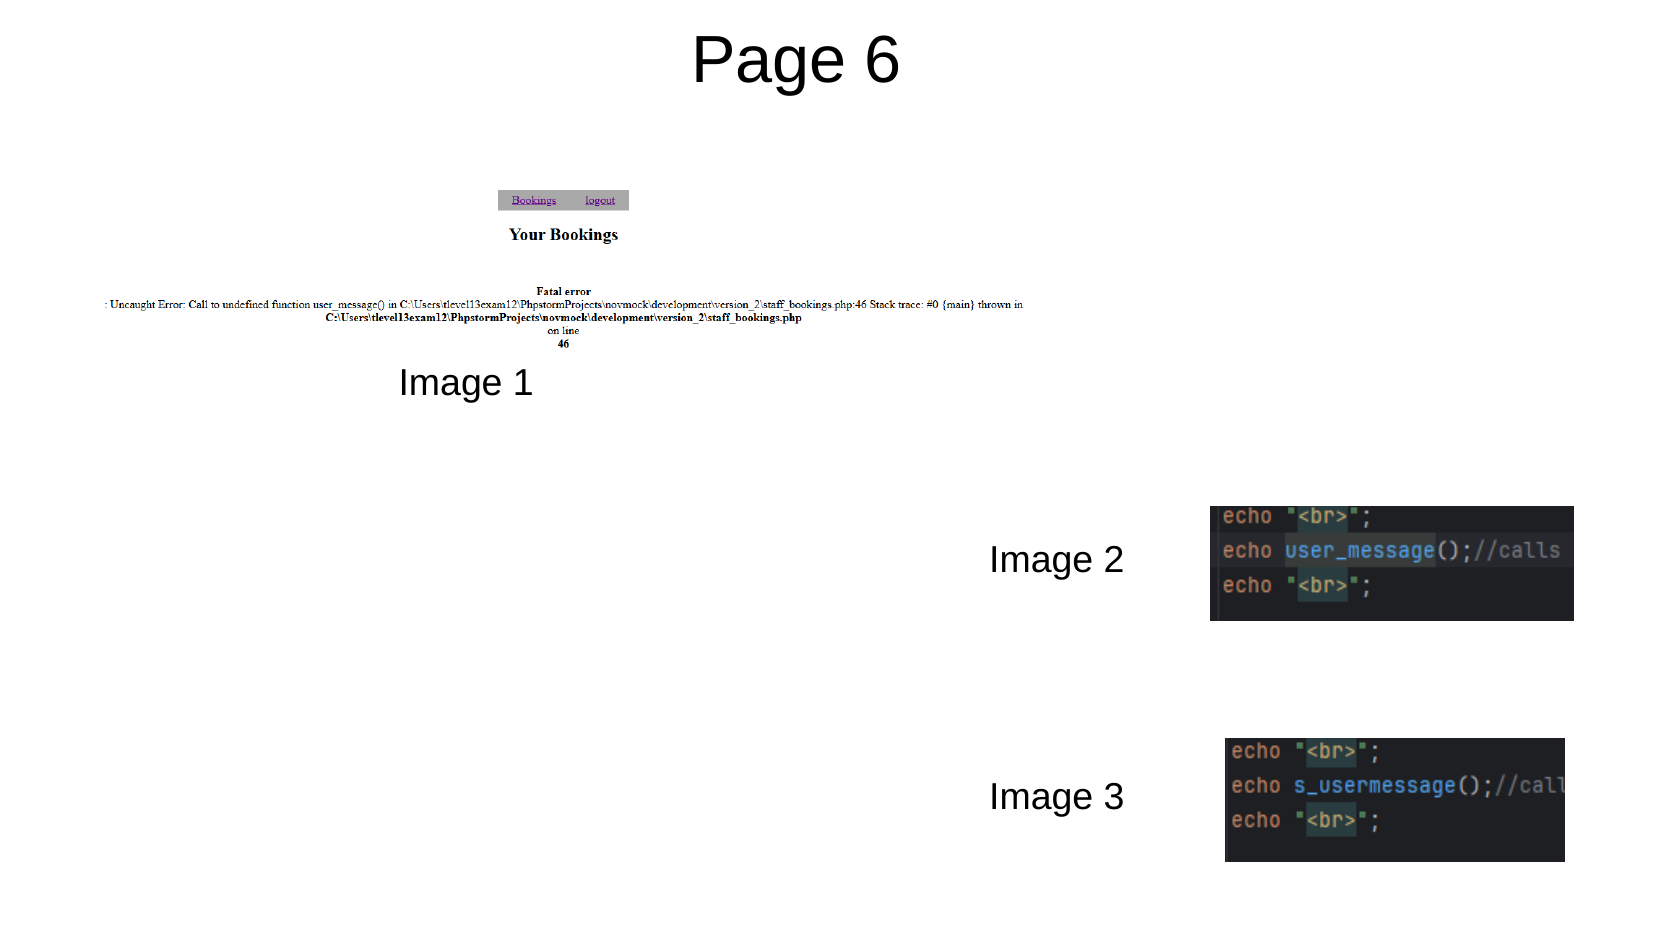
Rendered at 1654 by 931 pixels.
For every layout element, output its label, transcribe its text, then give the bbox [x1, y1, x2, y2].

text_box Image 2 [974, 531, 1300, 591]
text_box Image 3 [974, 767, 1270, 827]
list Page 6 [620, 21, 1063, 178]
picture [82, 189, 1089, 384]
picture [1225, 738, 1565, 862]
picture [1210, 506, 1574, 621]
text_box Image 1 [383, 354, 709, 443]
